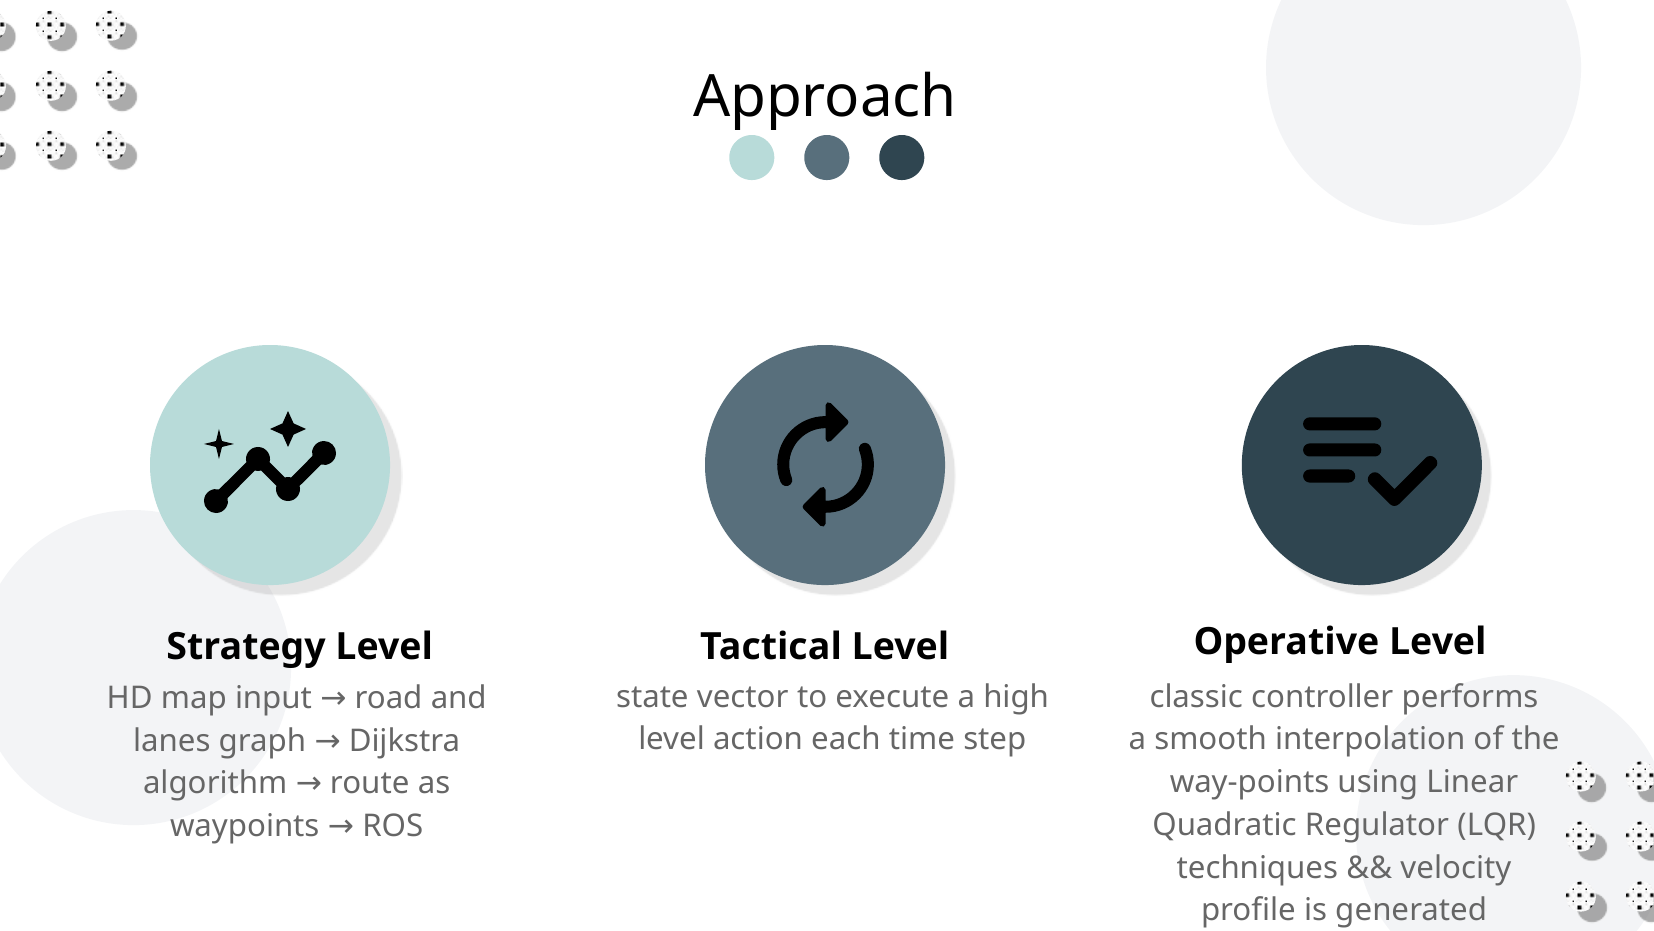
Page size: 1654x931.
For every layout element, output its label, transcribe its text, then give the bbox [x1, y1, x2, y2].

picture [35, 10, 66, 41]
text_box [1241, 345, 1482, 586]
picture [0, 133, 7, 158]
text_box [879, 135, 925, 181]
picture [1576, 821, 1596, 852]
picture [195, 390, 346, 541]
text_box Strategy Level [0, 611, 638, 931]
text_box classic controller performs a smooth interpolation of the way-points using Linear Quadratic Regulator (LQR) techniques && velocity profile is generated [1113, 666, 1576, 931]
text_box [729, 135, 775, 181]
picture [0, 13, 6, 38]
text_box state vector to execute a high level action each time step [564, 666, 1102, 931]
picture [1625, 881, 1654, 912]
text_box Approach [420, 46, 1231, 132]
text_box Tactical Level [638, 611, 1163, 931]
picture [95, 130, 127, 161]
text_box [804, 135, 850, 181]
text_box [150, 345, 391, 586]
picture [0, 73, 6, 98]
picture [1576, 761, 1596, 792]
picture [1625, 761, 1654, 792]
text_box HD map input → road and lanes graph → Dijkstra algorithm → route as waypoints → ROS [68, 675, 526, 893]
picture [1576, 881, 1596, 912]
text_box Operative Level [1162, 615, 1519, 666]
text_box [705, 345, 946, 586]
picture [1286, 375, 1450, 538]
picture [1625, 821, 1654, 852]
picture [750, 388, 902, 541]
picture [95, 10, 126, 41]
picture [35, 130, 67, 161]
picture [35, 70, 66, 101]
picture [95, 70, 126, 101]
